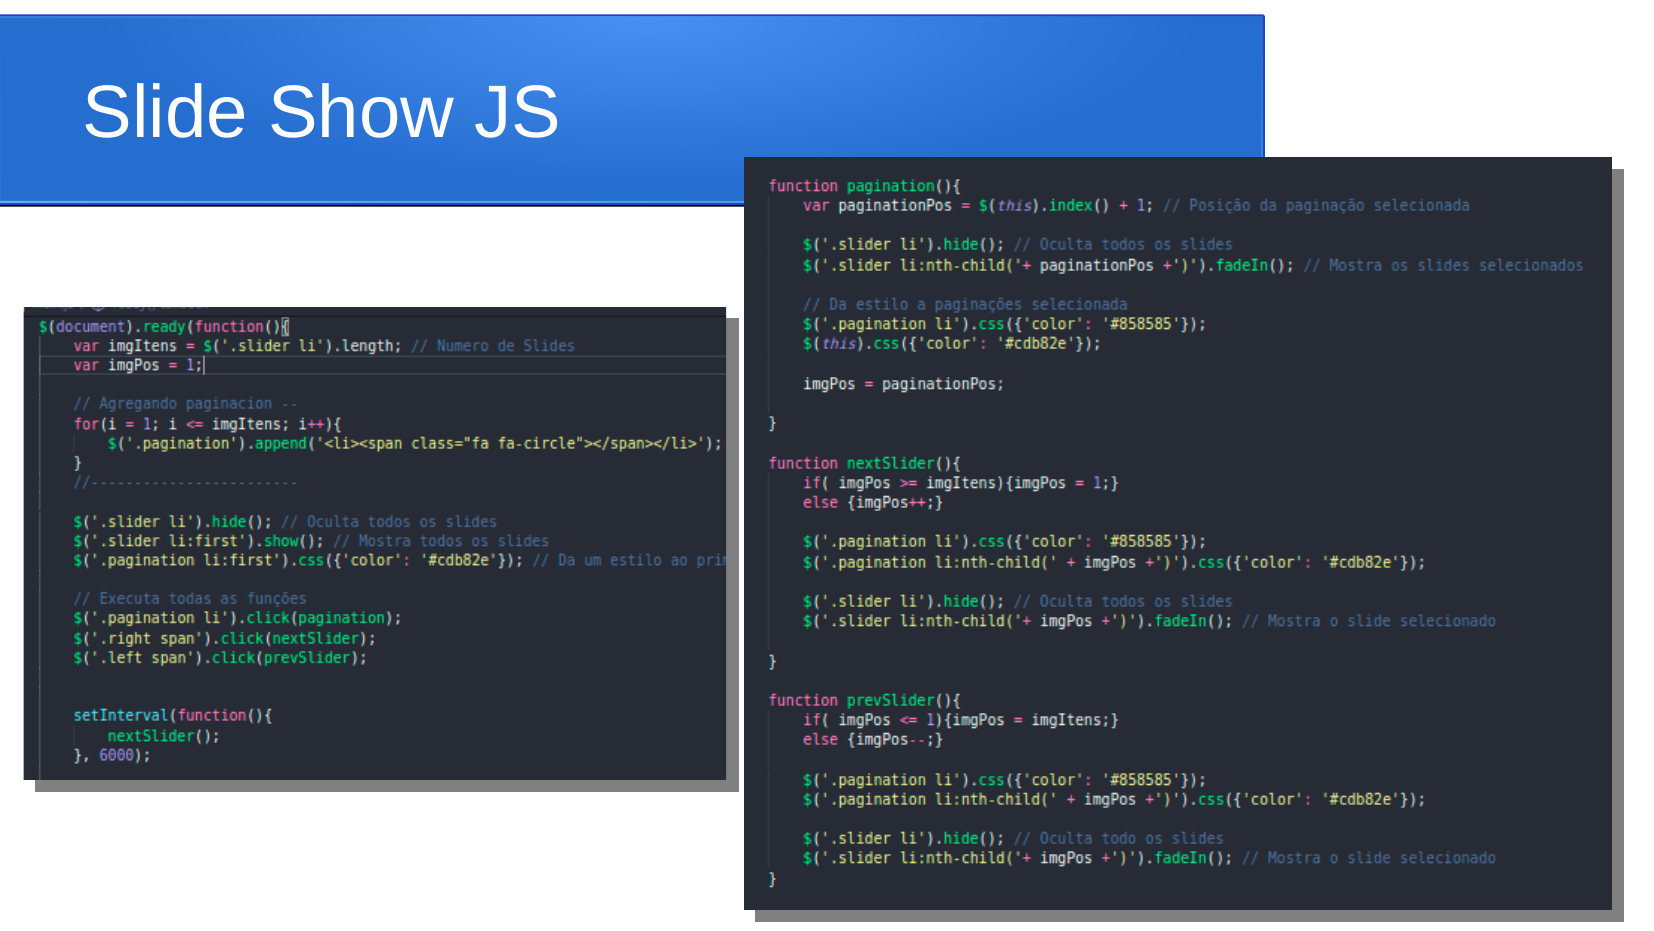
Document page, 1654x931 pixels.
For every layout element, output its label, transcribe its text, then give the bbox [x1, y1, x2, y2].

picture [744, 157, 1612, 910]
picture [23, 307, 727, 780]
title Slide Show JS [82, 35, 1235, 189]
